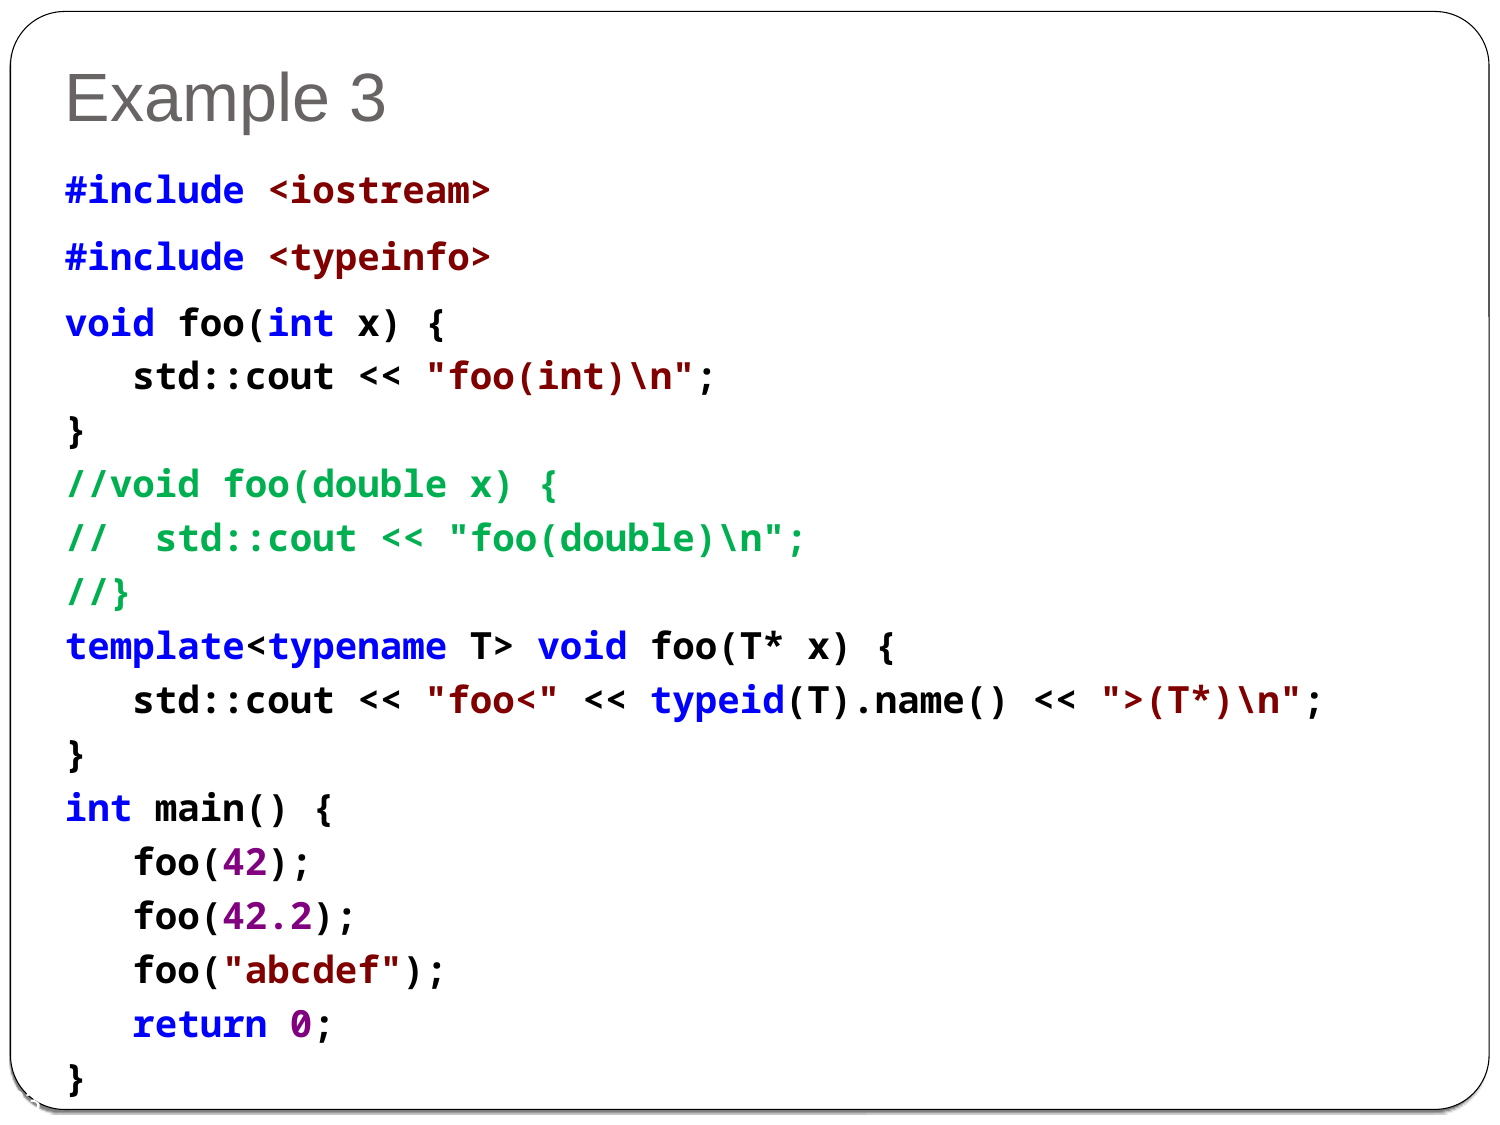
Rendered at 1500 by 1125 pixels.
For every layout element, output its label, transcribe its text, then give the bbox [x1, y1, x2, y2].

title Example 3 [50, 45, 1450, 149]
list #include <iostream> #include <typeinfo> void foo(int x) { std::cout << "foo(int)\n"; } //void foo(double x) { // std::cout << "foo(double)\n"; //} template<typename T> void foo(T* x) { std::cout << "foo<" << typeid(T).name() << ">(T*)\n"; } int main() { foo(42); foo(42.2); foo("abcdef"); return 0; } [50, 149, 1450, 1088]
slide_number <number> [0, 1074, 50, 1125]
